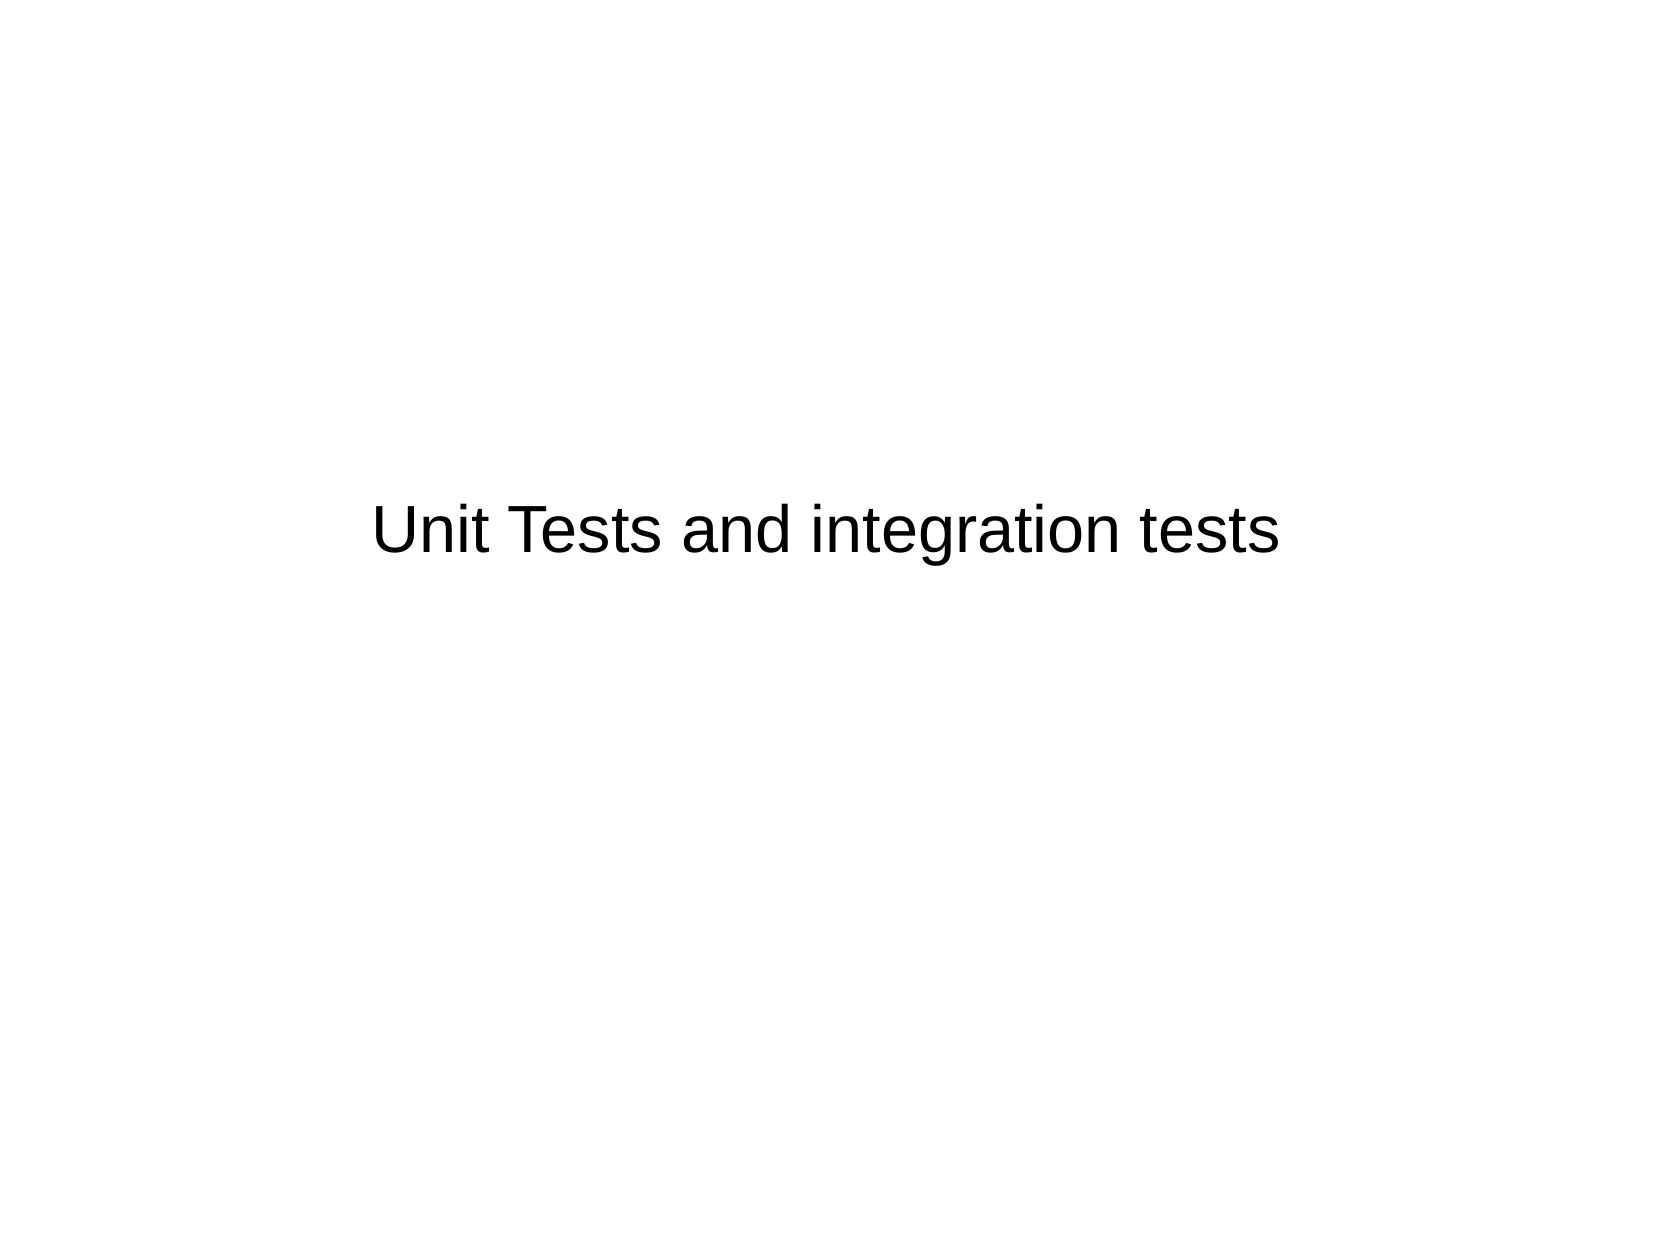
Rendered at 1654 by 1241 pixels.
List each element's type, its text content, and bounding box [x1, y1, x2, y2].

subtitle Unit Tests and integration tests [82, 49, 1571, 1010]
